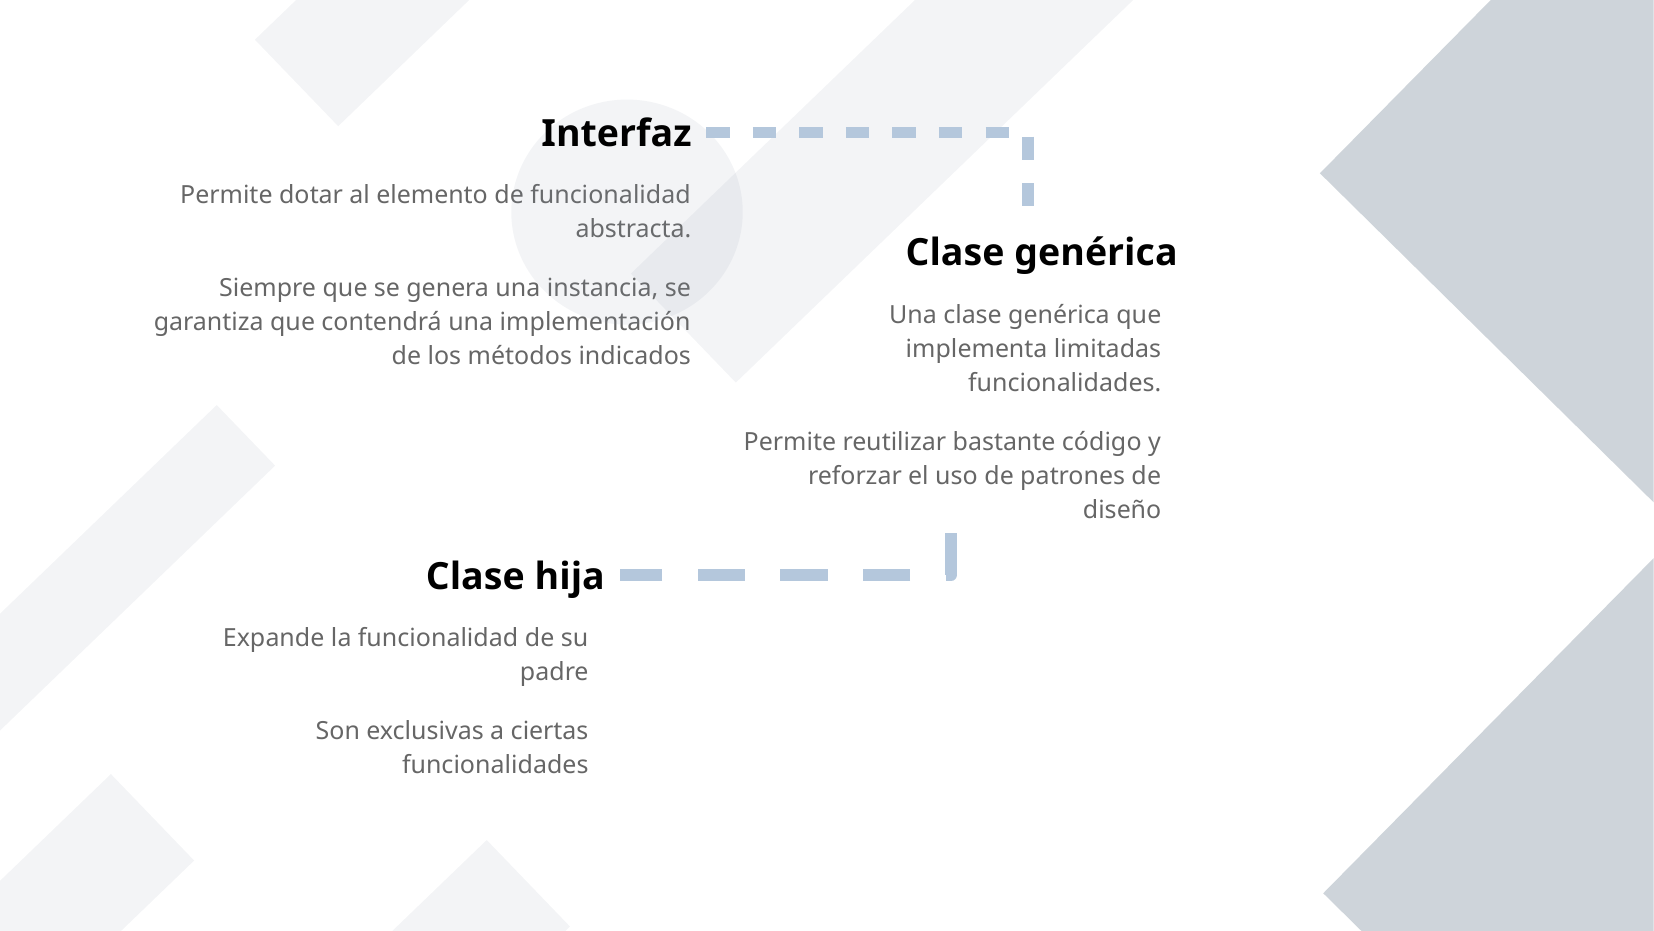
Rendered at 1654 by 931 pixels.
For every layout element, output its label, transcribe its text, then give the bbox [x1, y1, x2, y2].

text_box [511, 138, 743, 325]
text_box Interfaz [376, 99, 707, 166]
text_box Clase hija [290, 541, 621, 608]
text_box Una clase genérica que implementa limitadas funcionalidades. Permite reutilizar bastante código y reforzar el uso de patrones de diseño [726, 289, 1177, 534]
text_box Clase genérica [862, 218, 1193, 285]
text_box Permite dotar al elemento de funcionalidad abstracta. Siempre que se genera una instancia, se garantiza que contendrá una implementación de los métodos indicados [135, 169, 707, 380]
text_box Expande la funcionalidad de su padre Son exclusivas a ciertas funcionalidades [153, 612, 604, 789]
